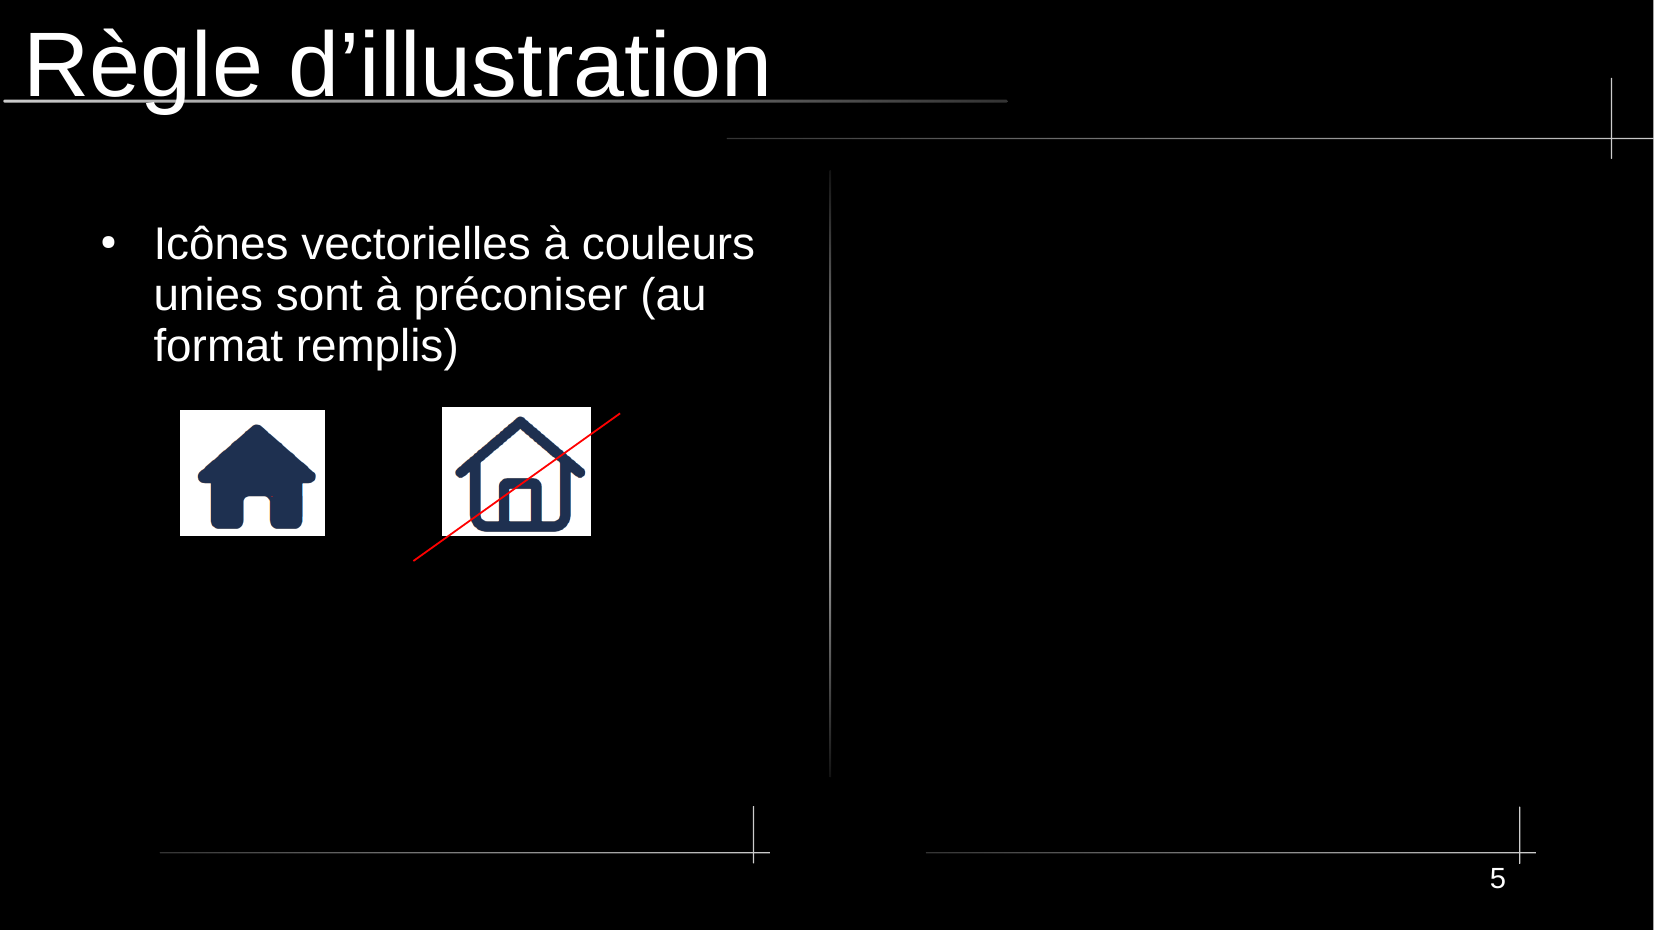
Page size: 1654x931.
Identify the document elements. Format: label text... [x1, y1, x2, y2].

picture [452, 436, 591, 536]
title Règle d’illustration [23, 11, 1589, 119]
list Icônes vectorielles à couleurs unies sont à préconiser (au format remplis) [82, 217, 809, 758]
picture [442, 407, 591, 536]
picture [180, 410, 325, 536]
